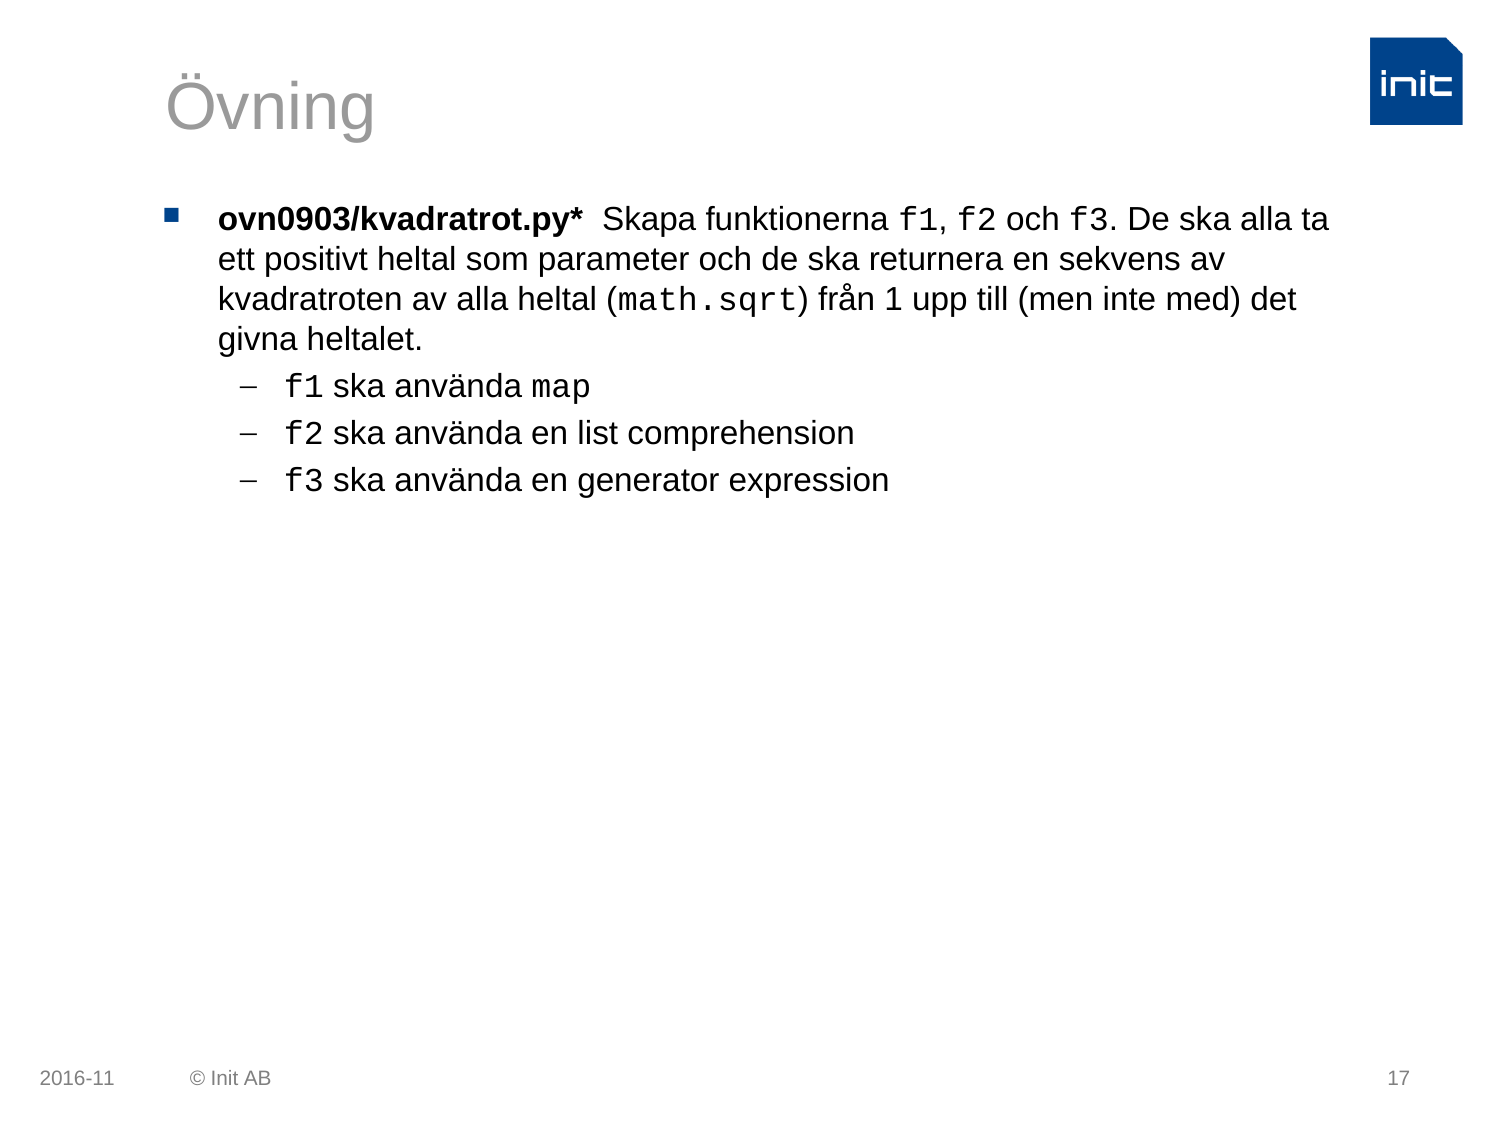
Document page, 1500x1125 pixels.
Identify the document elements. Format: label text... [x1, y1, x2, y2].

text_box © Init AB [174, 1037, 1326, 1098]
text_box Övning [150, 0, 1351, 151]
text_box 2016-11 [24, 1037, 151, 1098]
text_box <nummer> [1350, 1037, 1426, 1098]
text_box ovn0903/kvadratrot.py* Skapa funktionerna f1, f2 och f3. De ska alla ta ett positivt heltal som parameter och de ska returnera en sekvens av kvadratroten av alla heltal (math.sqrt) från 1 upp till (men inte med) det givna heltalet. f1 ska använda map f2 ska använda en list comprehension f3 ska använda en generator expression [150, 189, 1351, 963]
picture [1370, 37, 1463, 125]
